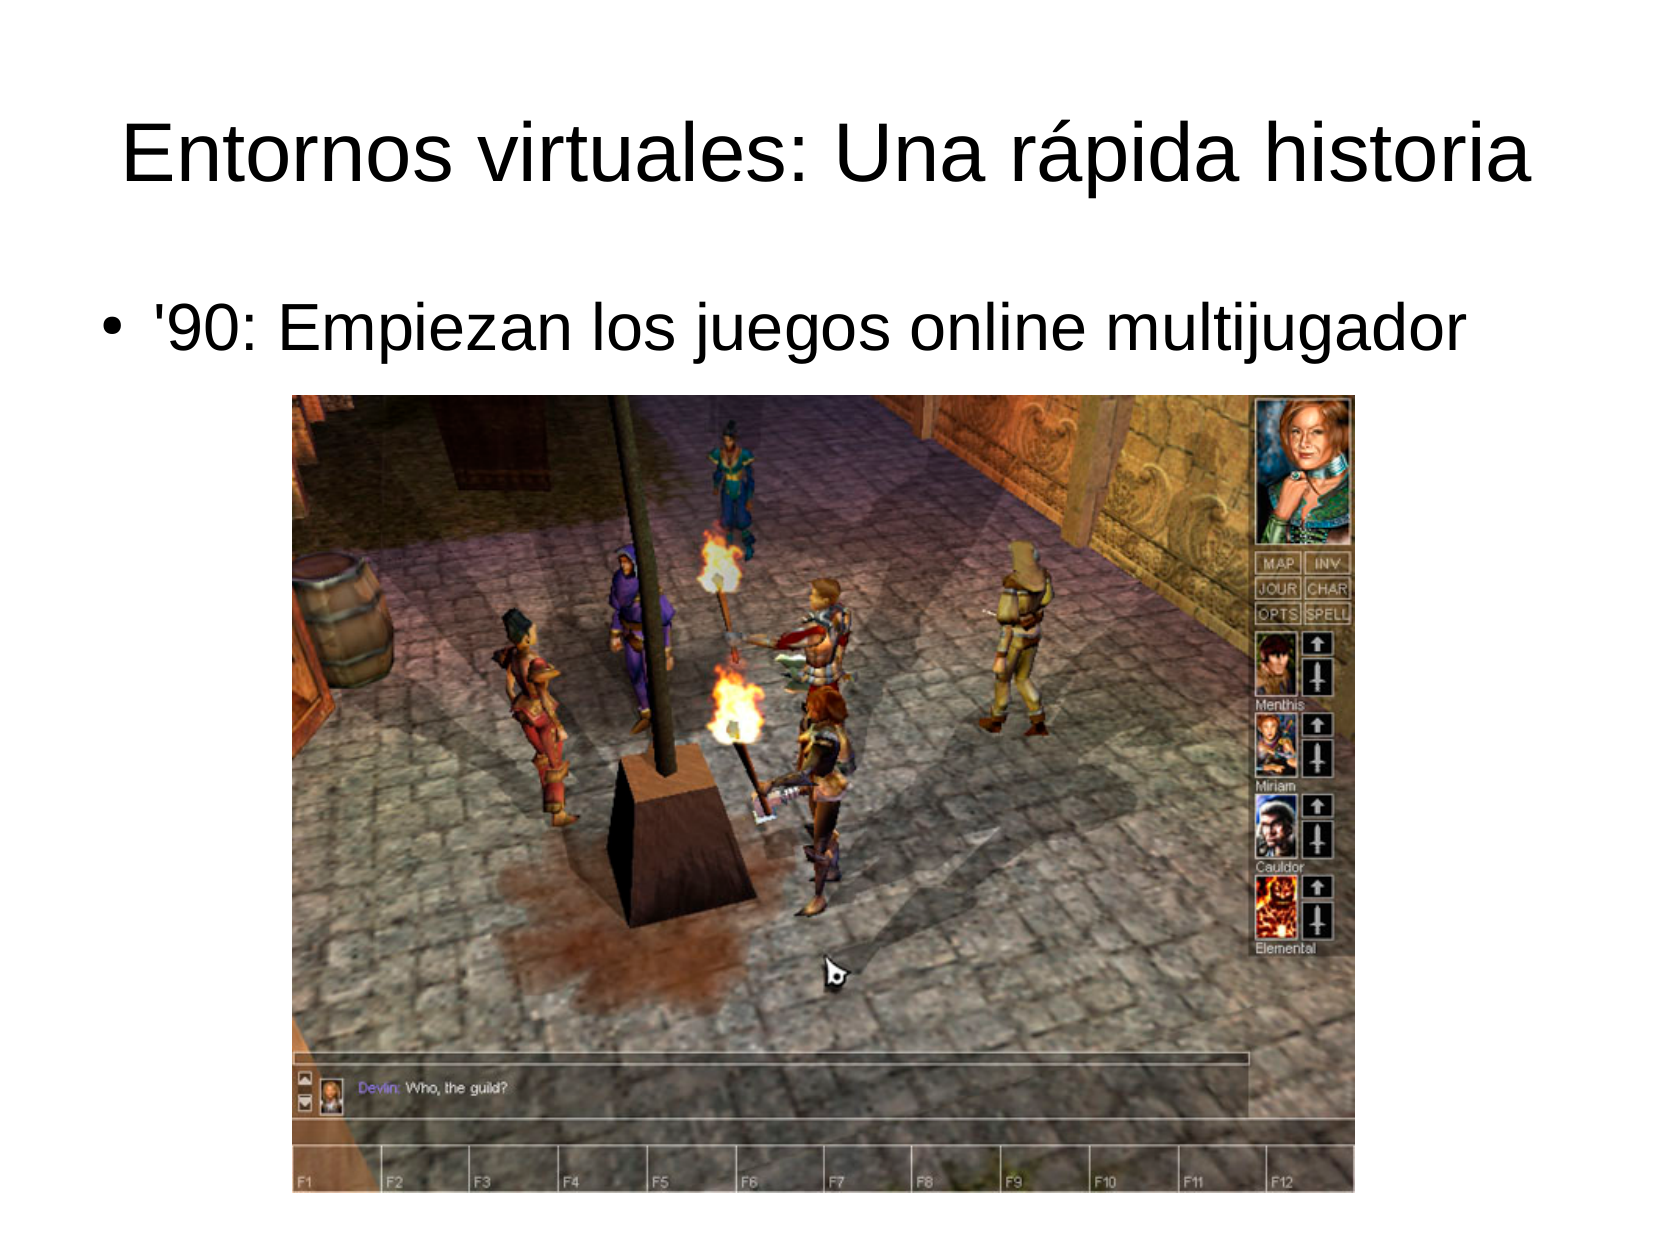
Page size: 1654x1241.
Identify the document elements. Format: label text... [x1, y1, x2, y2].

picture [292, 395, 1355, 1193]
title Entornos virtuales: Una rápida historia [82, 49, 1571, 257]
list '90: Empiezan los juegos online multijugador [82, 290, 1571, 1109]
